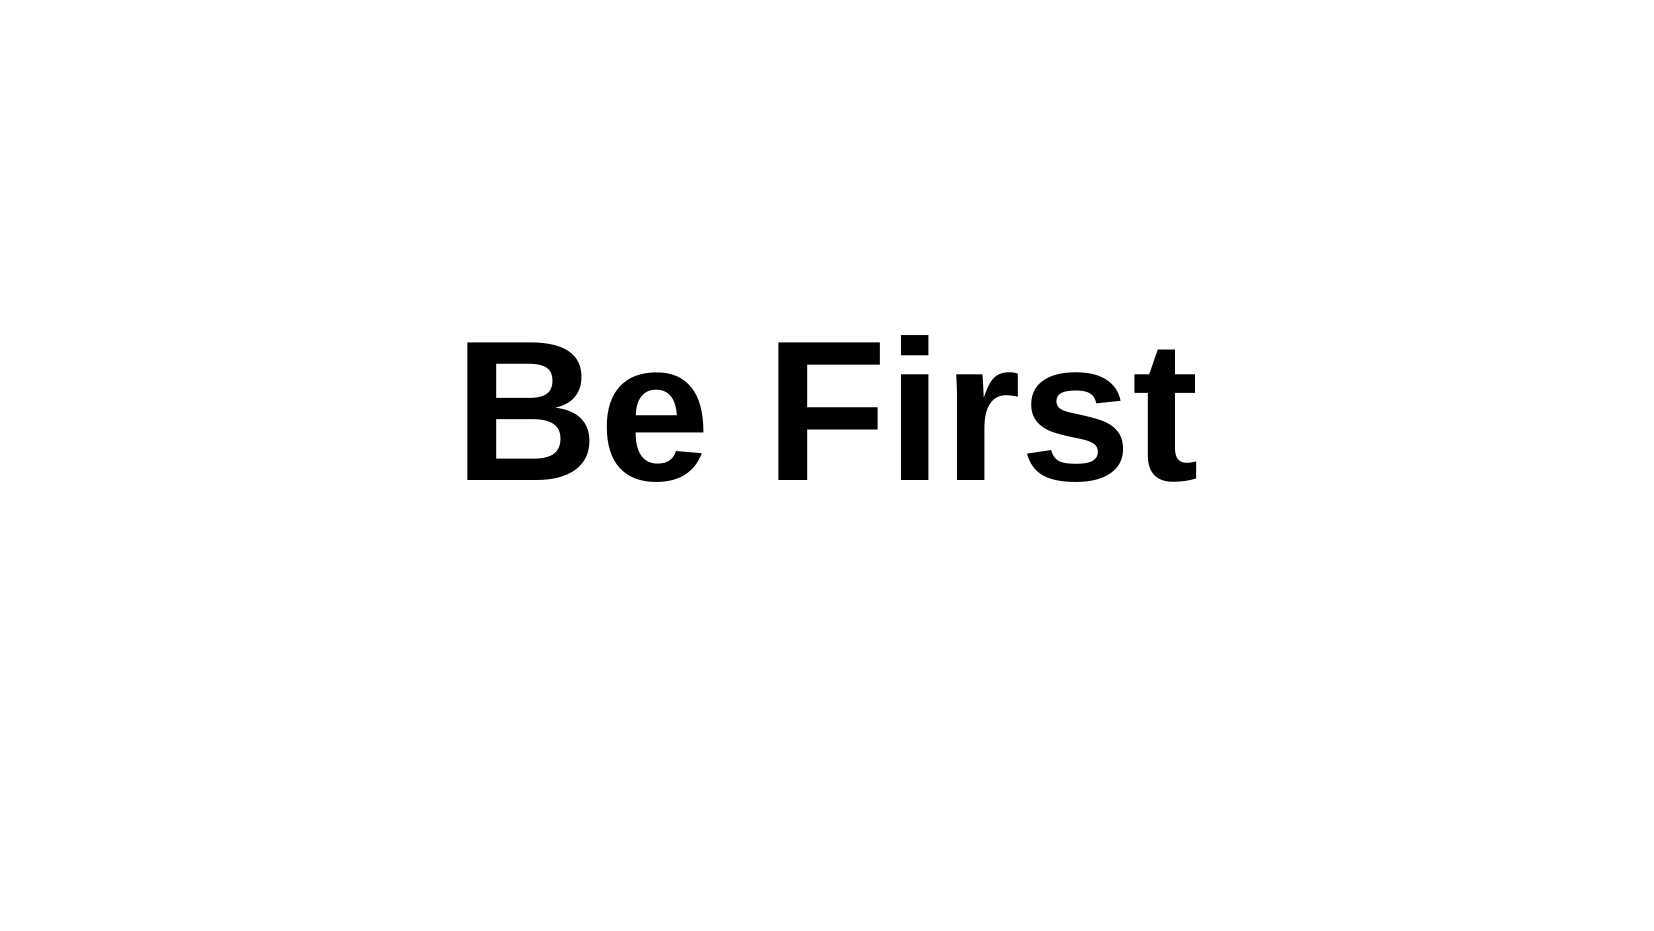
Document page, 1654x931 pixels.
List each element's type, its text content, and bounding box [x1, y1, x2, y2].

title Be First [82, 299, 1571, 524]
